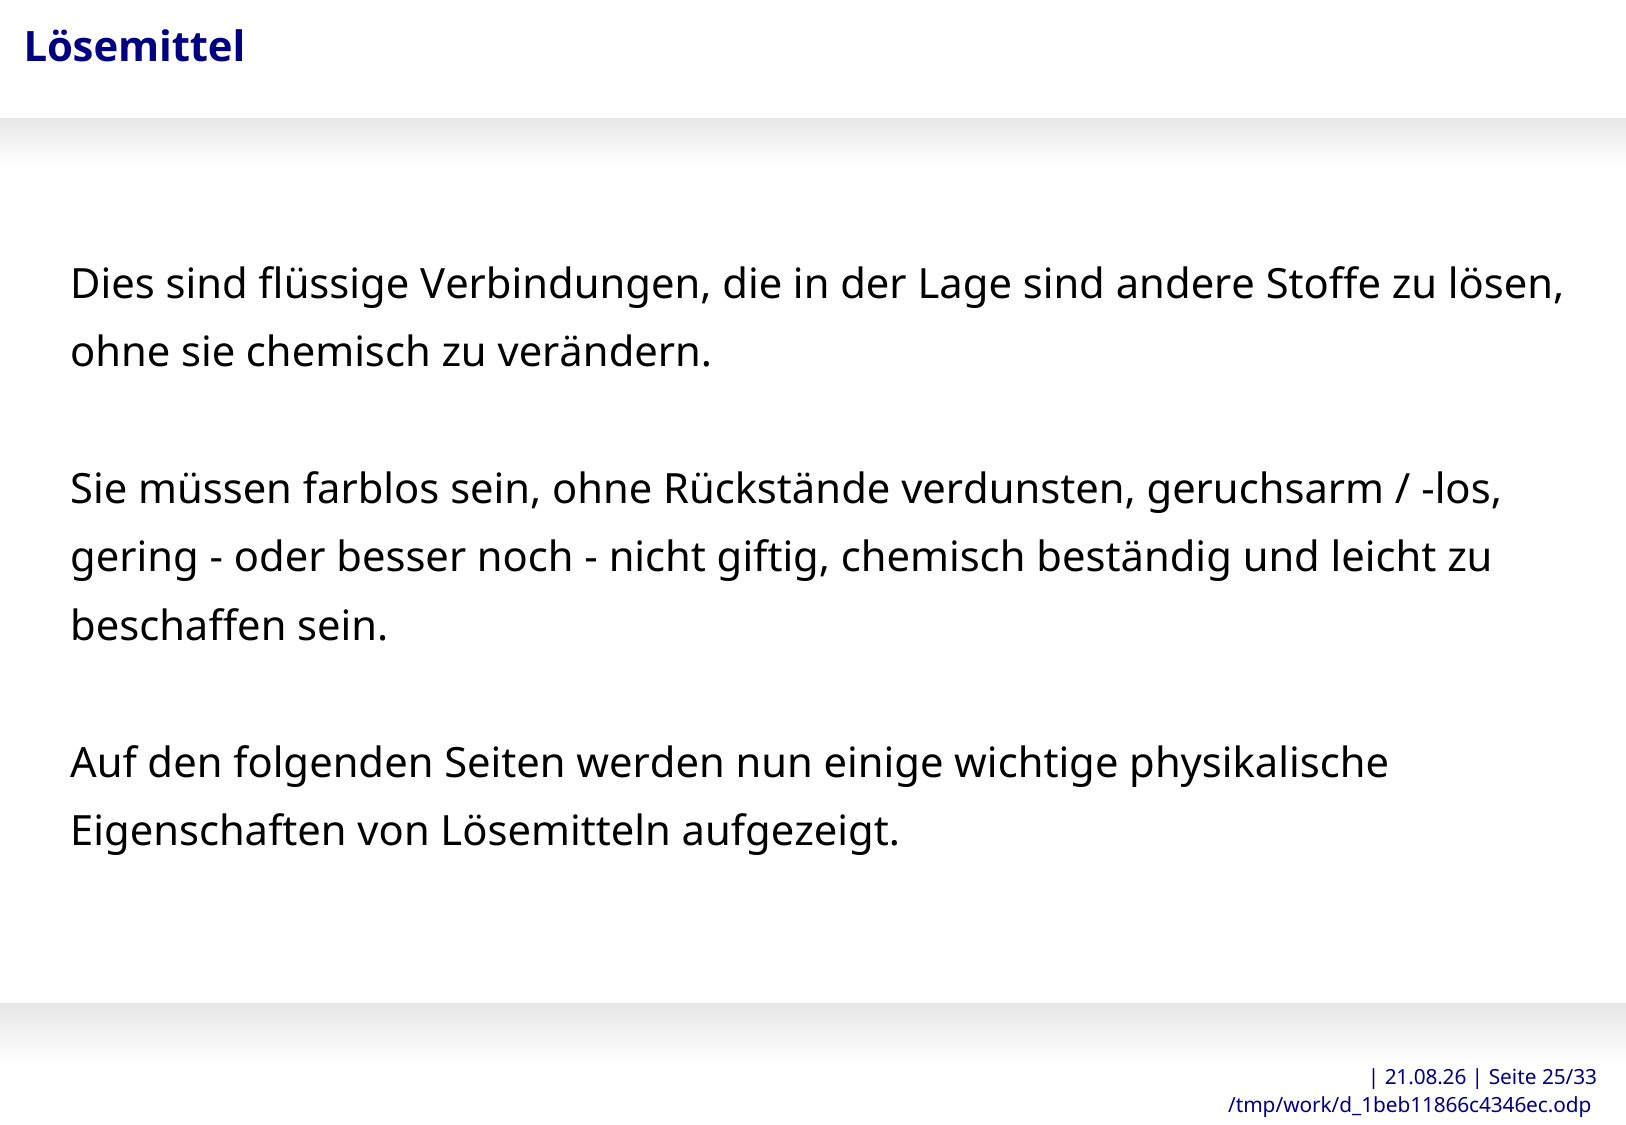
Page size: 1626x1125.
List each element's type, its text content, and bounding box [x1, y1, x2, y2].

title Lösemittel [23, 5, 1600, 154]
list Dies sind flüssige Verbindungen, die in der Lage sind andere Stoffe zu lösen, ohne sie chemisch zu verändern. Sie müssen farblos sein, ohne Rückstände verdunsten, geruchsarm / -los, gering - oder besser noch - nicht giftig, chemisch beständig und leicht zu beschaffen sein. Auf den folgenden Seiten werden nun einige wichtige physikalische Eigenschaften von Lösemitteln aufgezeigt. [23, 242, 1588, 989]
